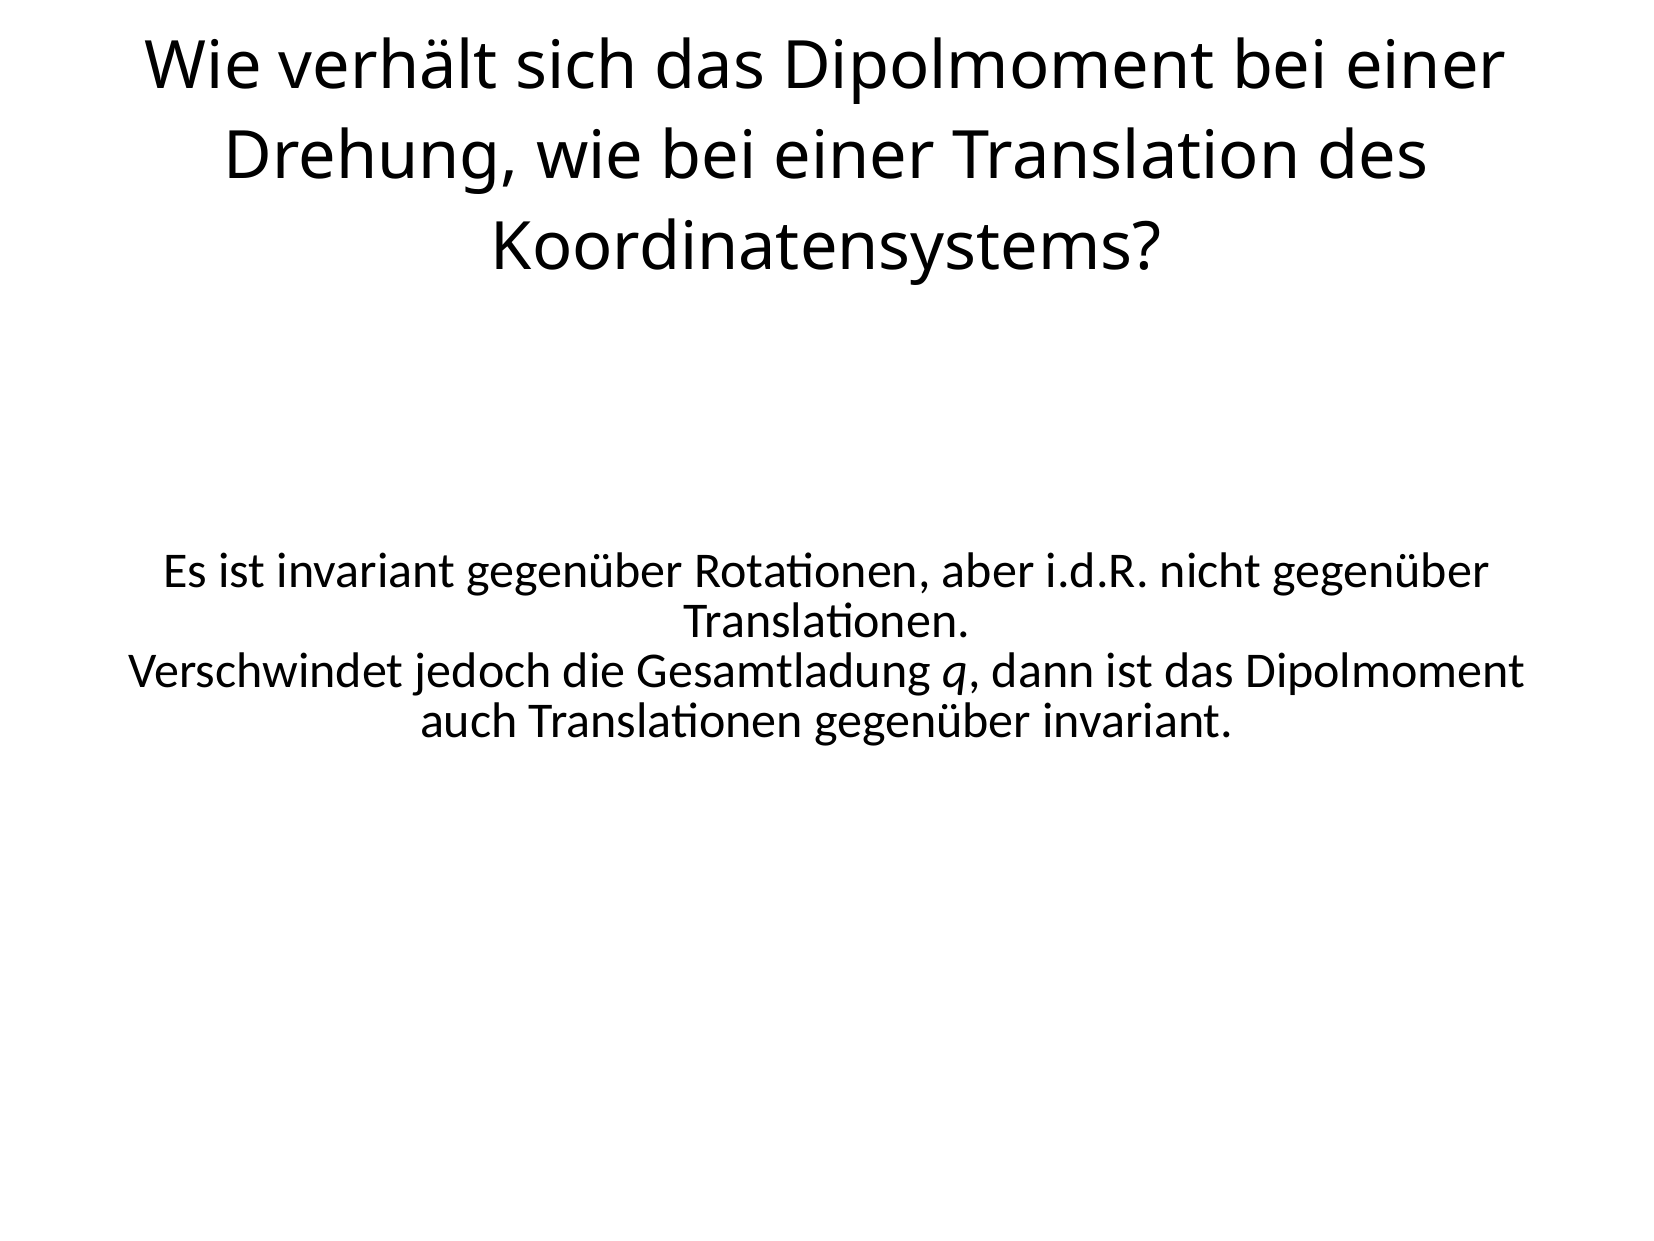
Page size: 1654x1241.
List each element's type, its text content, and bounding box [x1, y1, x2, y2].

title Wie verhält sich das Dipolmoment bei einer Drehung, wie bei einer Translation des Koordinatensystems? [82, 19, 1571, 287]
subtitle Es ist invariant gegenüber Rotationen, aber i.d.R. nicht gegenüber Translationen. Verschwindet jedoch die Gesamtladung q, dann ist das Dipolmoment auch Translationen gegenüber invariant. [82, 290, 1571, 1010]
